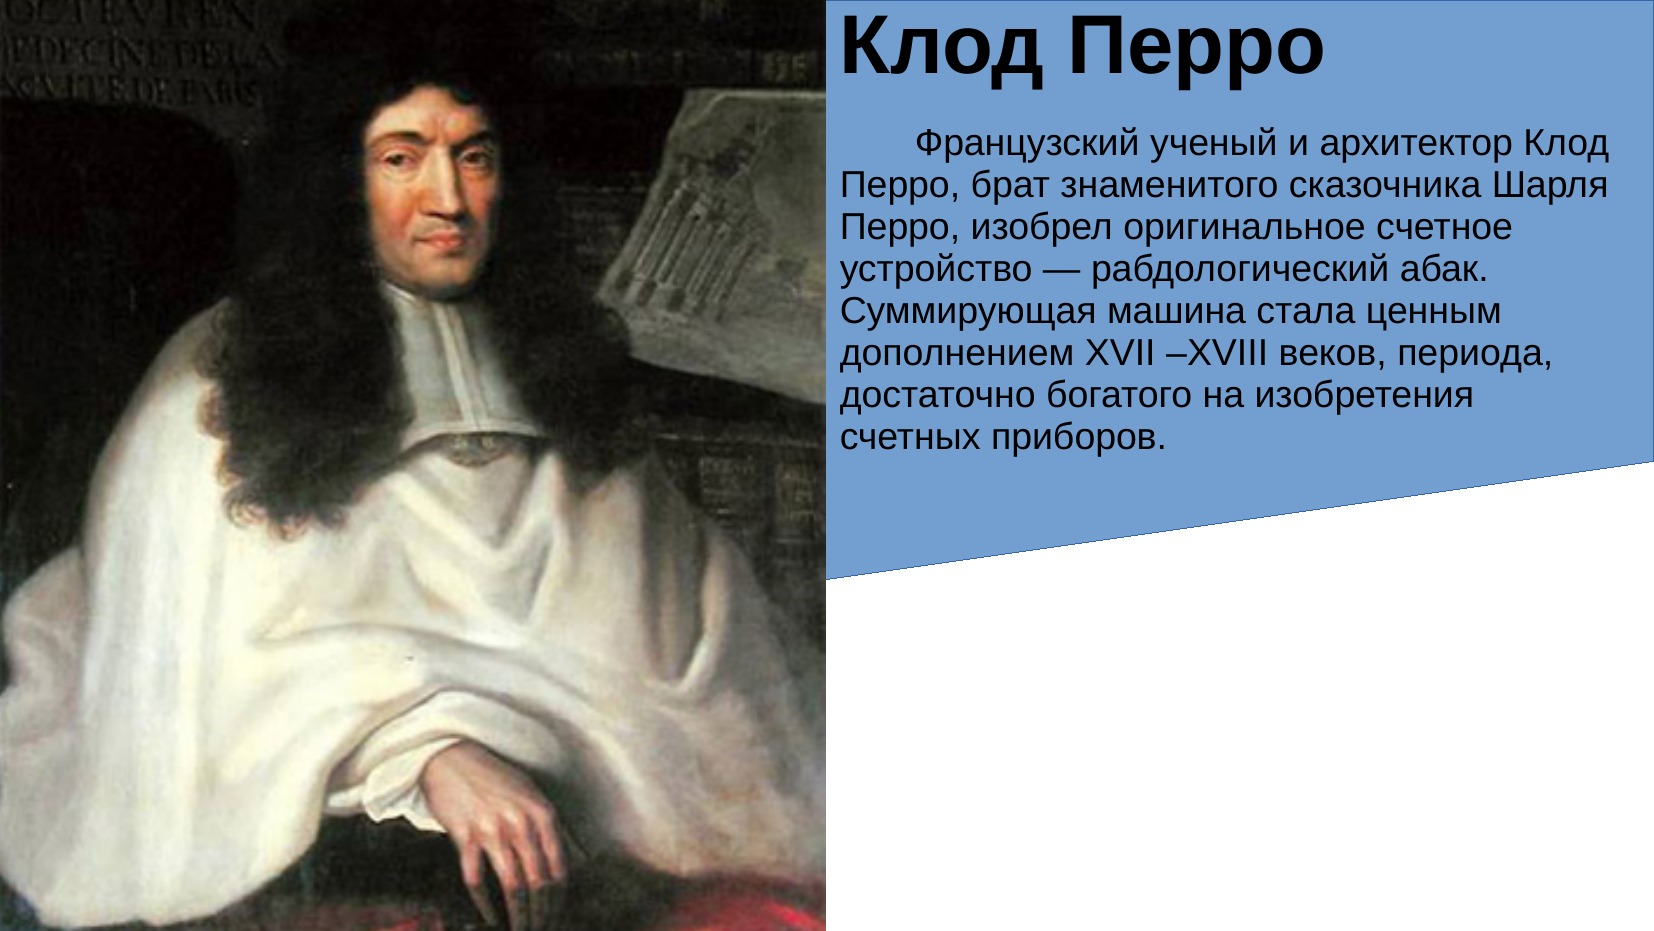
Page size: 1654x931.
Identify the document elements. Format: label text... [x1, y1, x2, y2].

text_box Французский ученый и архитектор Клод Перро, брат знаменитого сказочника Шарля Перро, изобрел оригинальное счетное устройство — рабдологический абак. Суммирующая машина стала ценным дополнением XVII –XVIII веков, периода, достаточно богатого на изобретения счетных приборов. [825, 114, 1639, 466]
text_box Клод Перро [825, 0, 1483, 100]
picture [0, 0, 826, 931]
